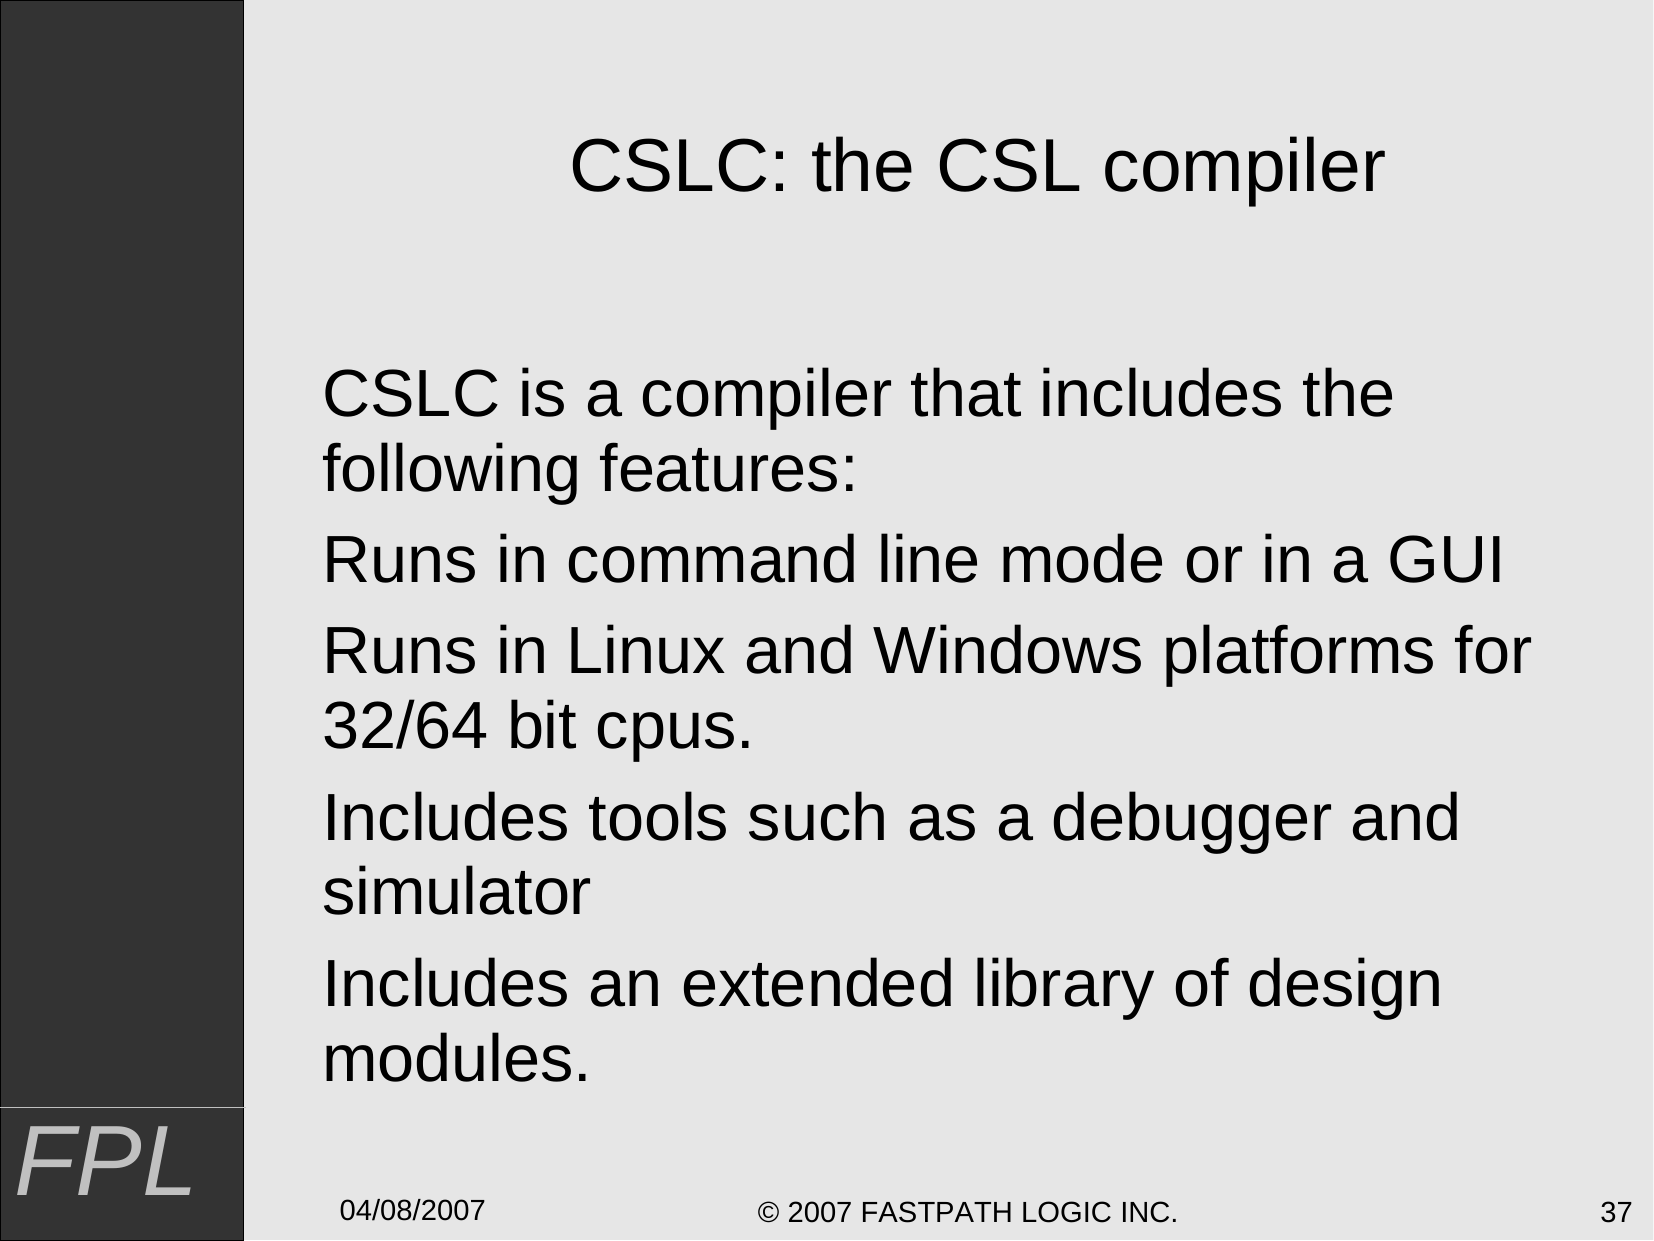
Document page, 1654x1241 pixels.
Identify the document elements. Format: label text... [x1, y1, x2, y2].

subtitle CSLC is a compiler that includes the following features: Runs in command line mode or in a GUI Runs in Linux and Windows platforms for 32/64 bit cpus. Includes tools such as a debugger and simulator Includes an extended library of design modules. [322, 245, 1635, 1206]
title CSLC: the CSL compiler [427, 57, 1530, 245]
